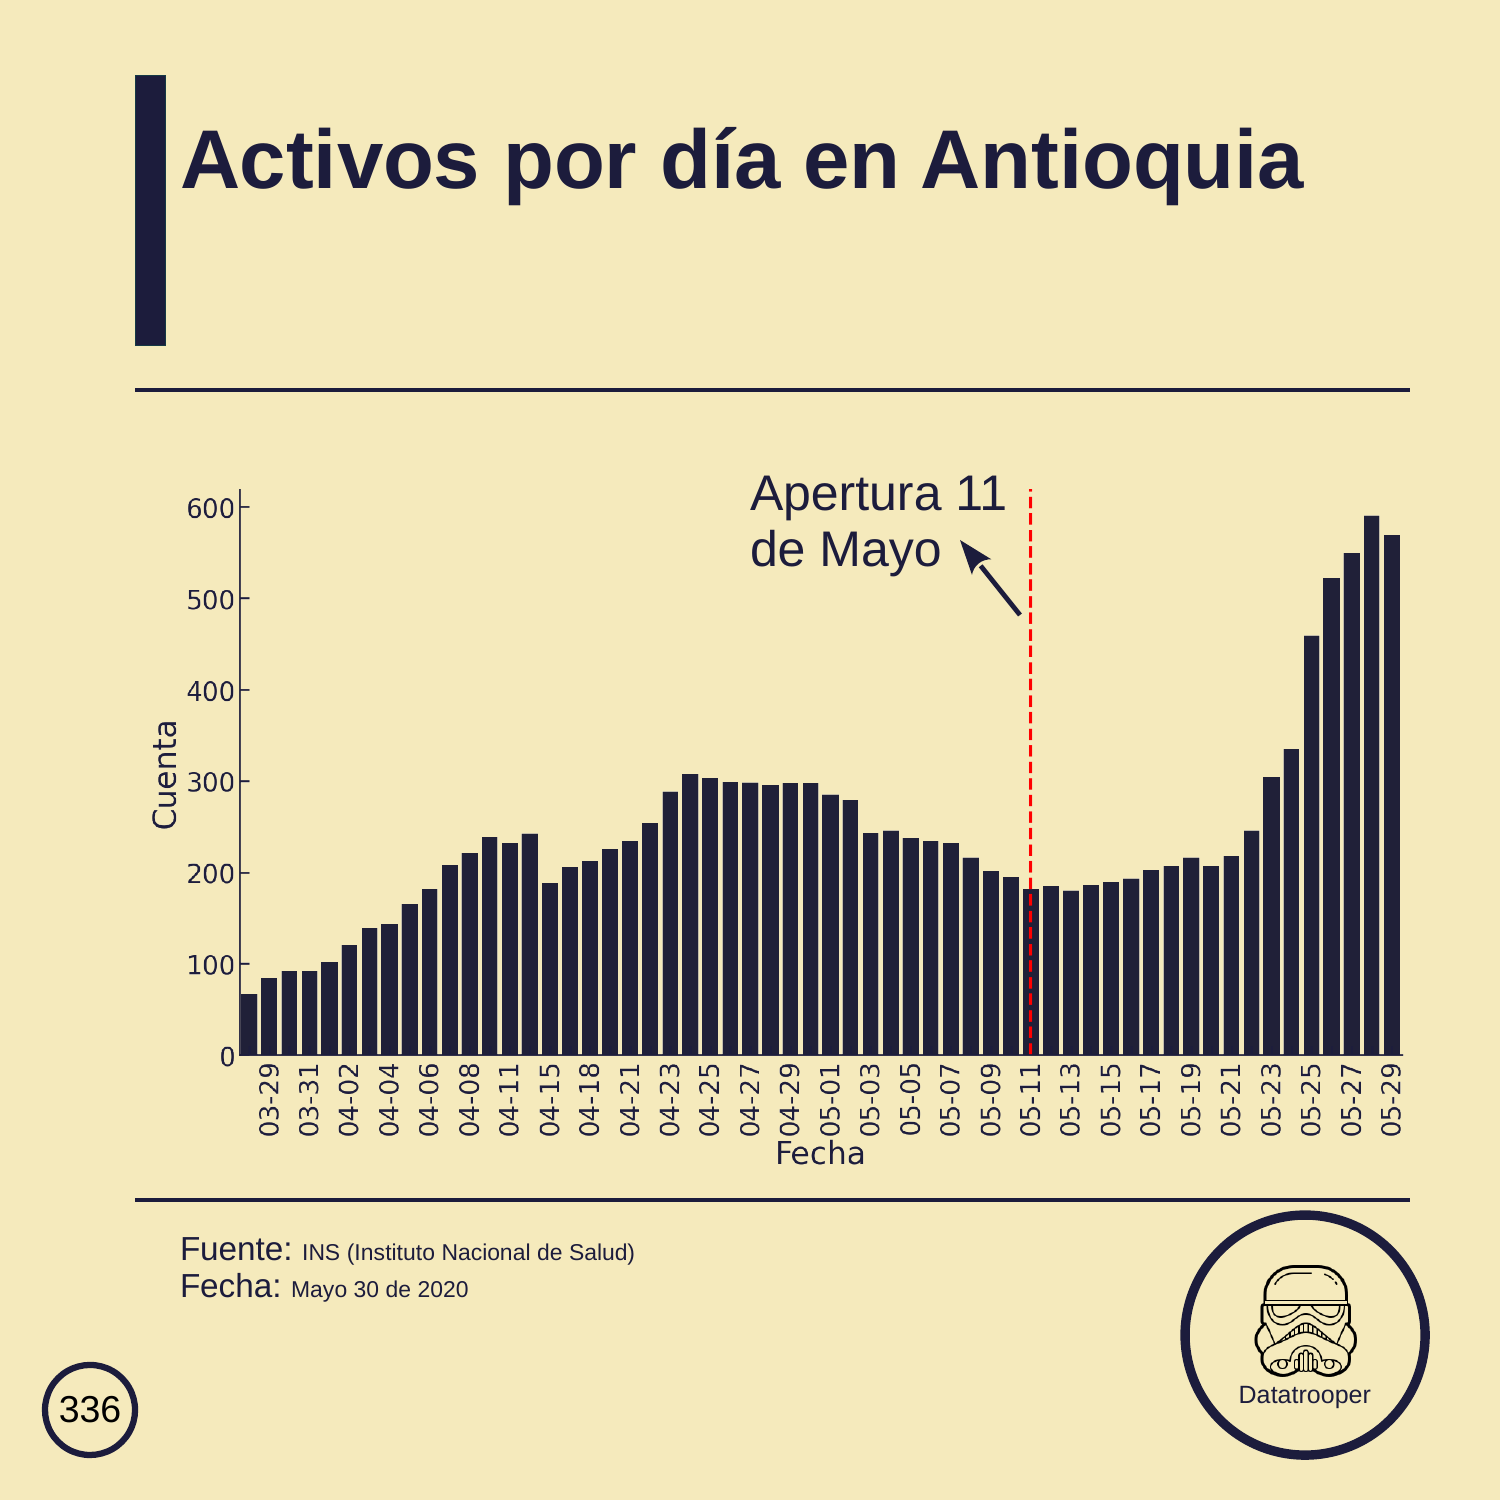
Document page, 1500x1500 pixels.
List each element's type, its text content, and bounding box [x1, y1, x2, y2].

picture [1230, 1245, 1381, 1379]
title Apertura 11 de Mayo [750, 465, 1021, 489]
title Fuente: INS (Instituto Nacional de Salud) Fecha: Mayo 30 de 2020 [180, 1202, 1201, 1342]
text_box 336 [45, 1364, 136, 1456]
picture [150, 489, 1404, 1171]
title Fuente: INS (Instituto Nacional de Salud) Fecha: Mayo 30 de 2020 [180, 1193, 1201, 1198]
text_box [1185, 1215, 1426, 1456]
text_box [135, 75, 166, 346]
text_box Datatrooper [1230, 1379, 1381, 1411]
title Activos por día en Antioquia [180, 64, 1351, 255]
